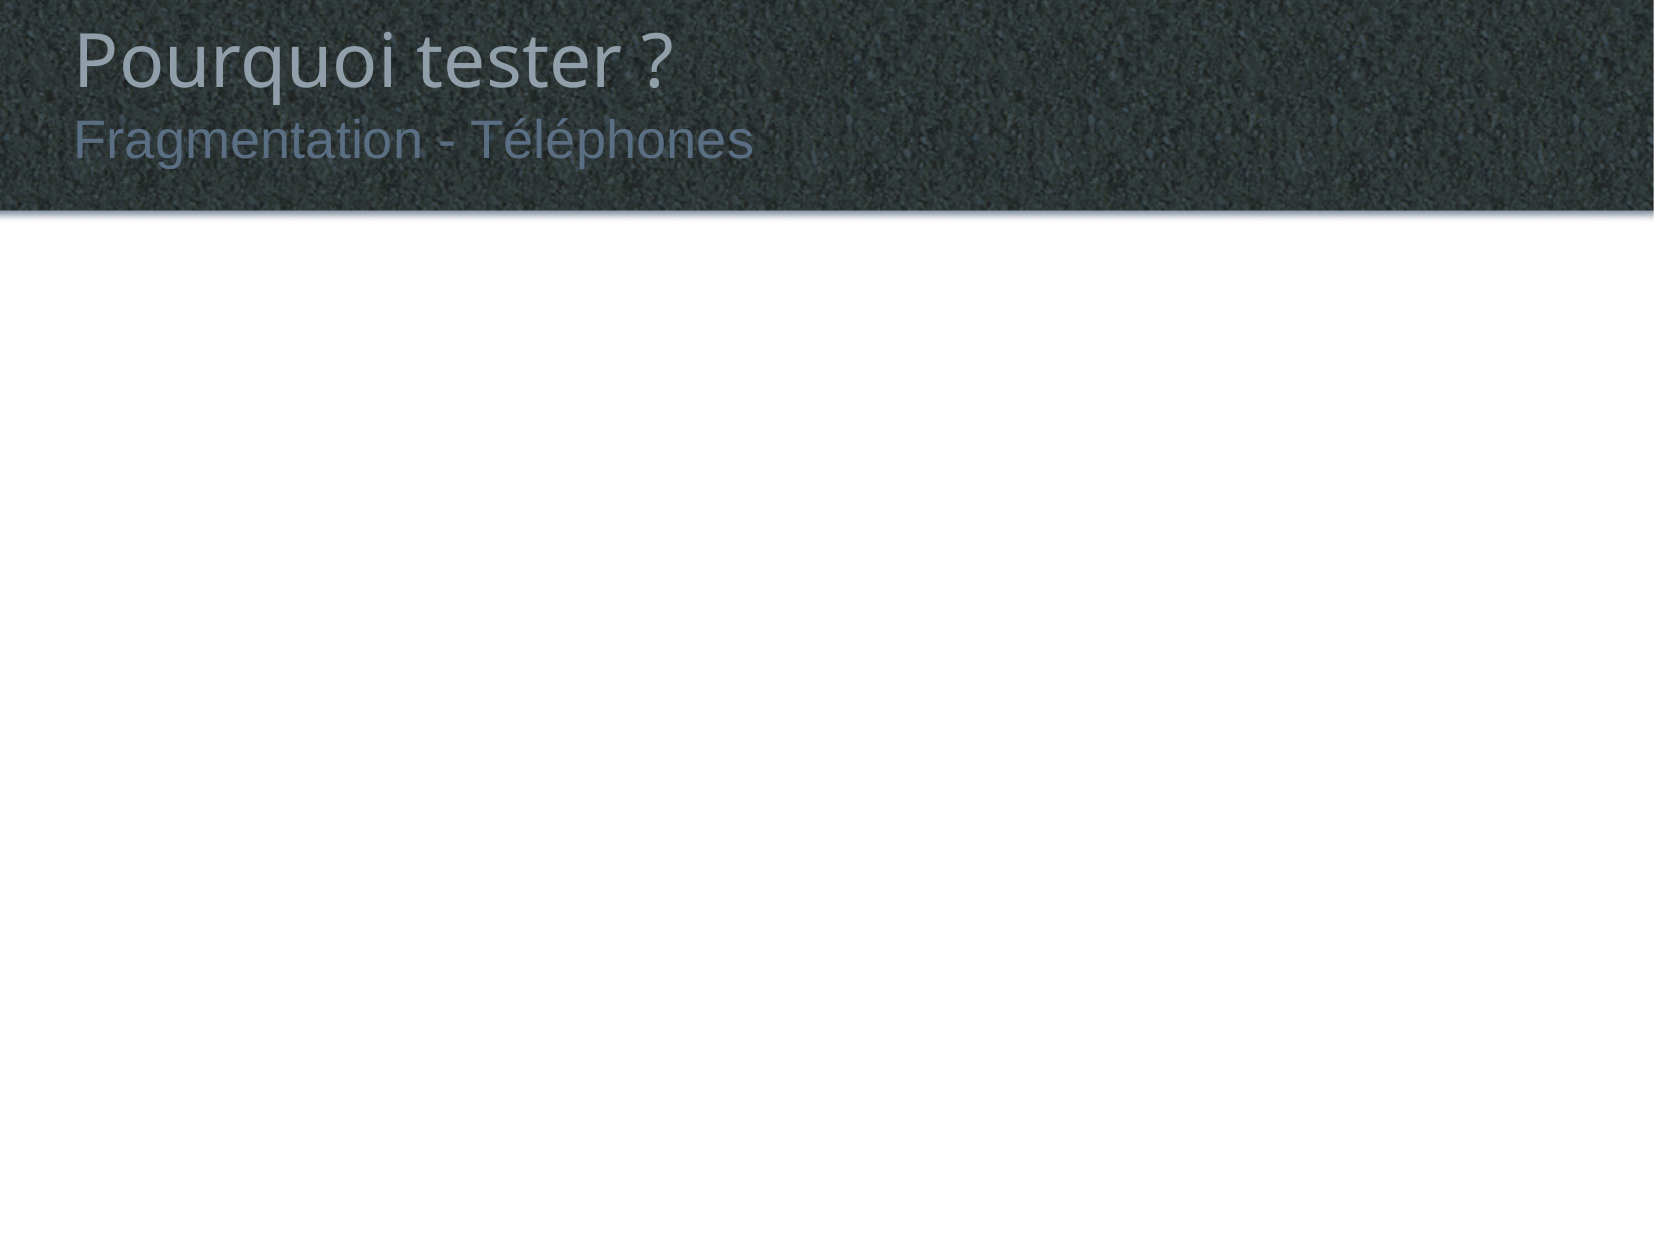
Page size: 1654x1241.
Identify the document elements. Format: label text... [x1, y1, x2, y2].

text_box Pourquoi tester ? Fragmentation - Téléphones [59, 0, 1554, 182]
picture [0, 0, 1654, 1241]
